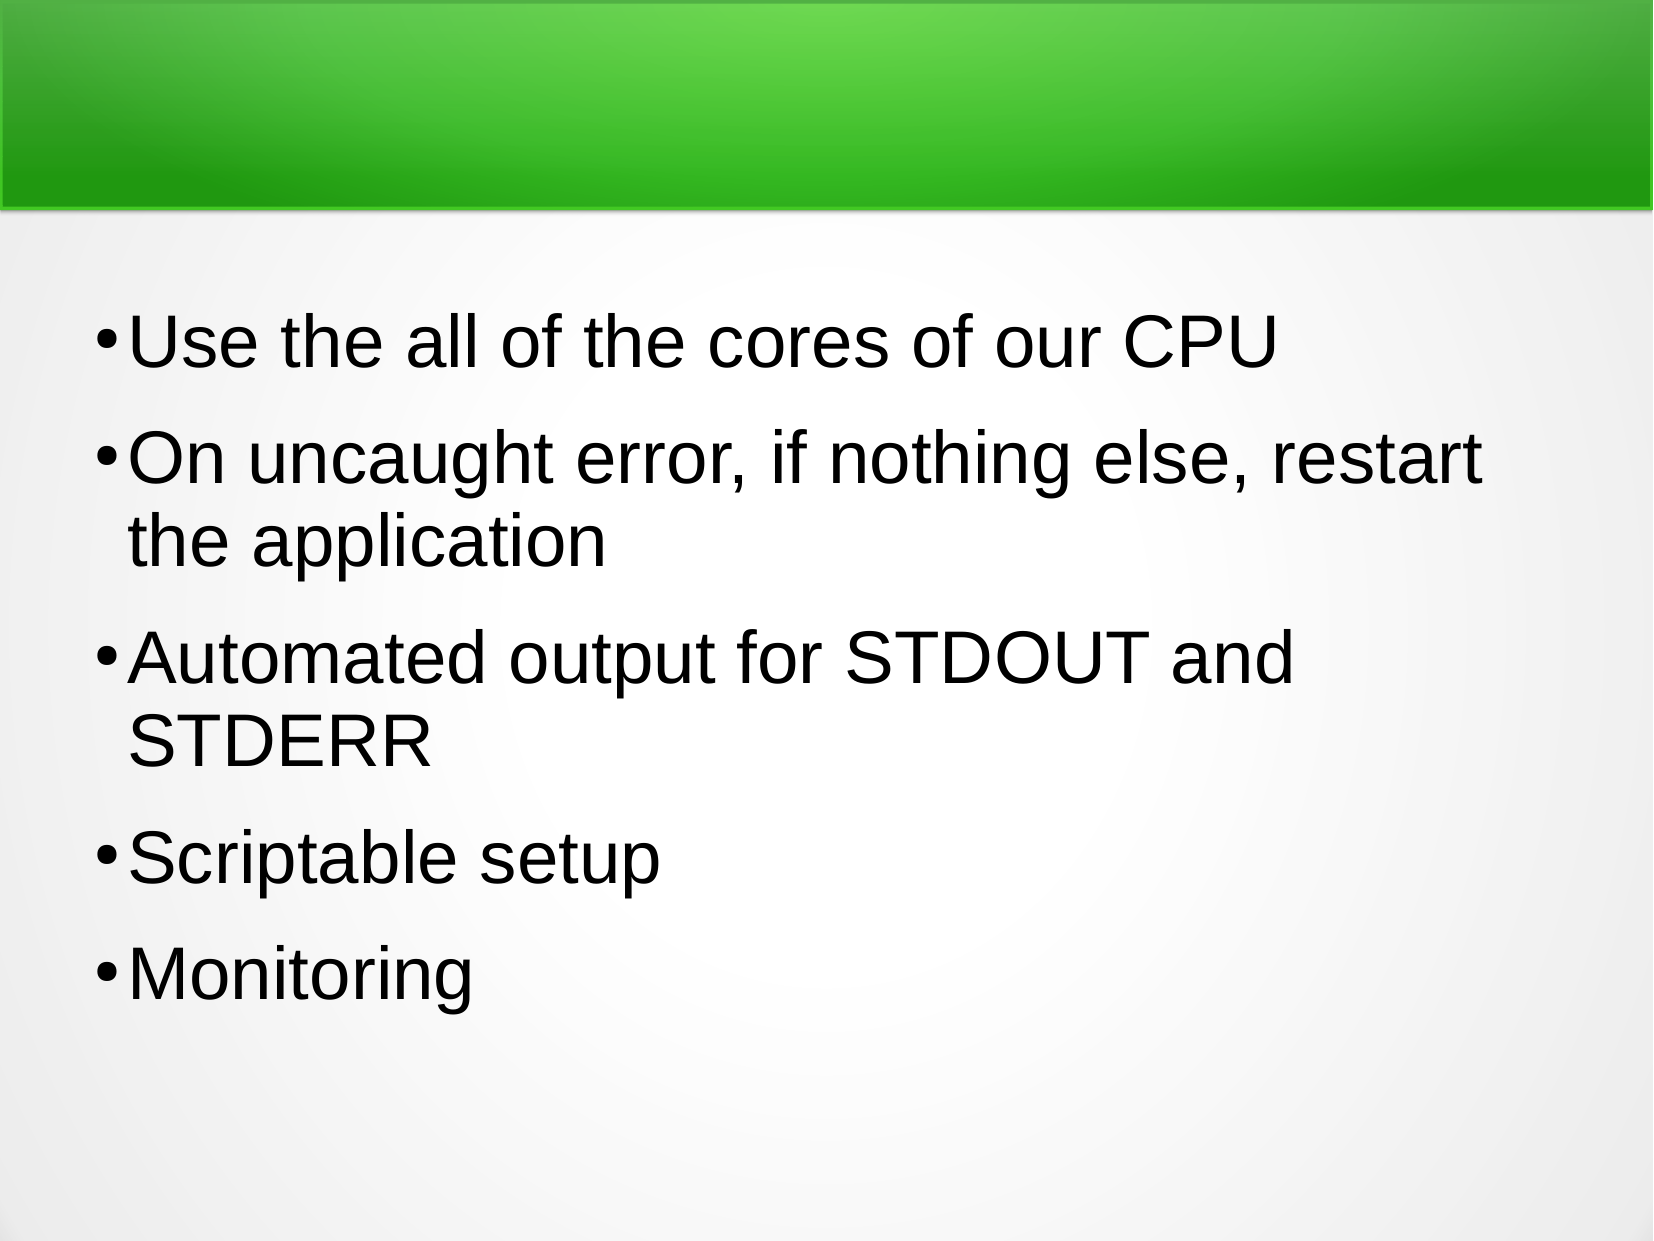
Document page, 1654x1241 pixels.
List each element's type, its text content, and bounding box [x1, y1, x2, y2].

list Use the all of the cores of our CPU On uncaught error, if nothing else, restart the application Automated output for STDOUT and STDERR Scriptable setup Monitoring [82, 299, 1571, 1019]
